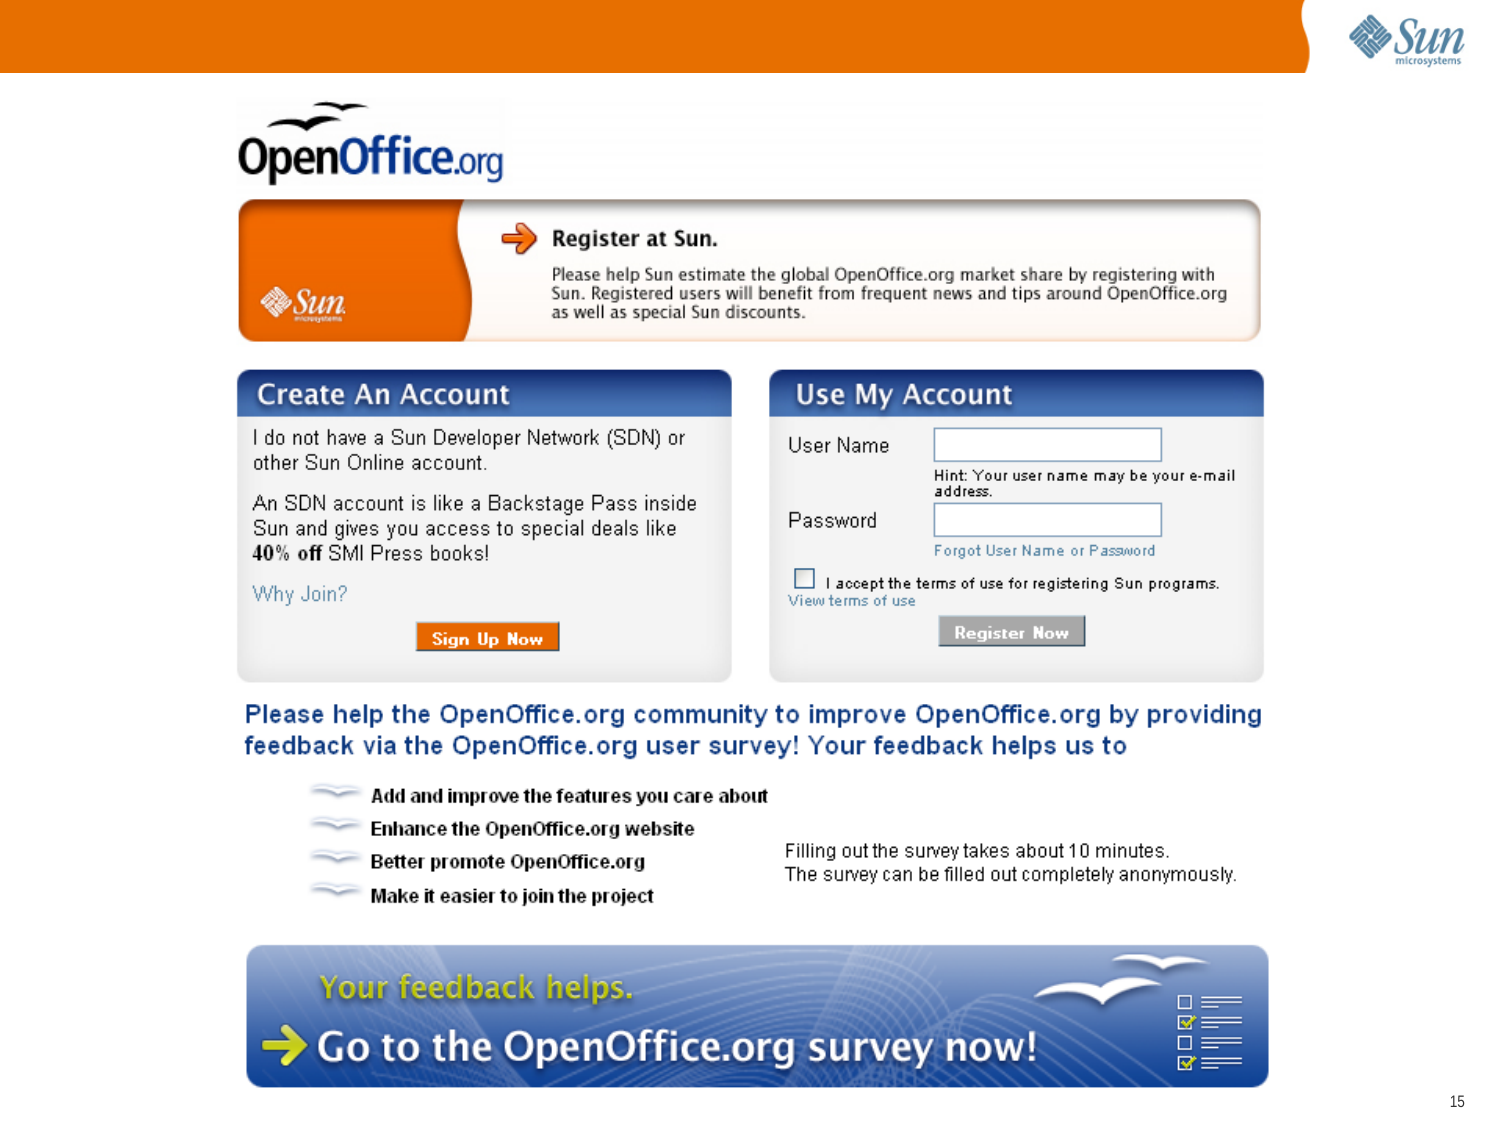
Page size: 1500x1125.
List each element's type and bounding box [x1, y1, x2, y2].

picture [0, 0, 1500, 73]
picture [203, 87, 1297, 1097]
